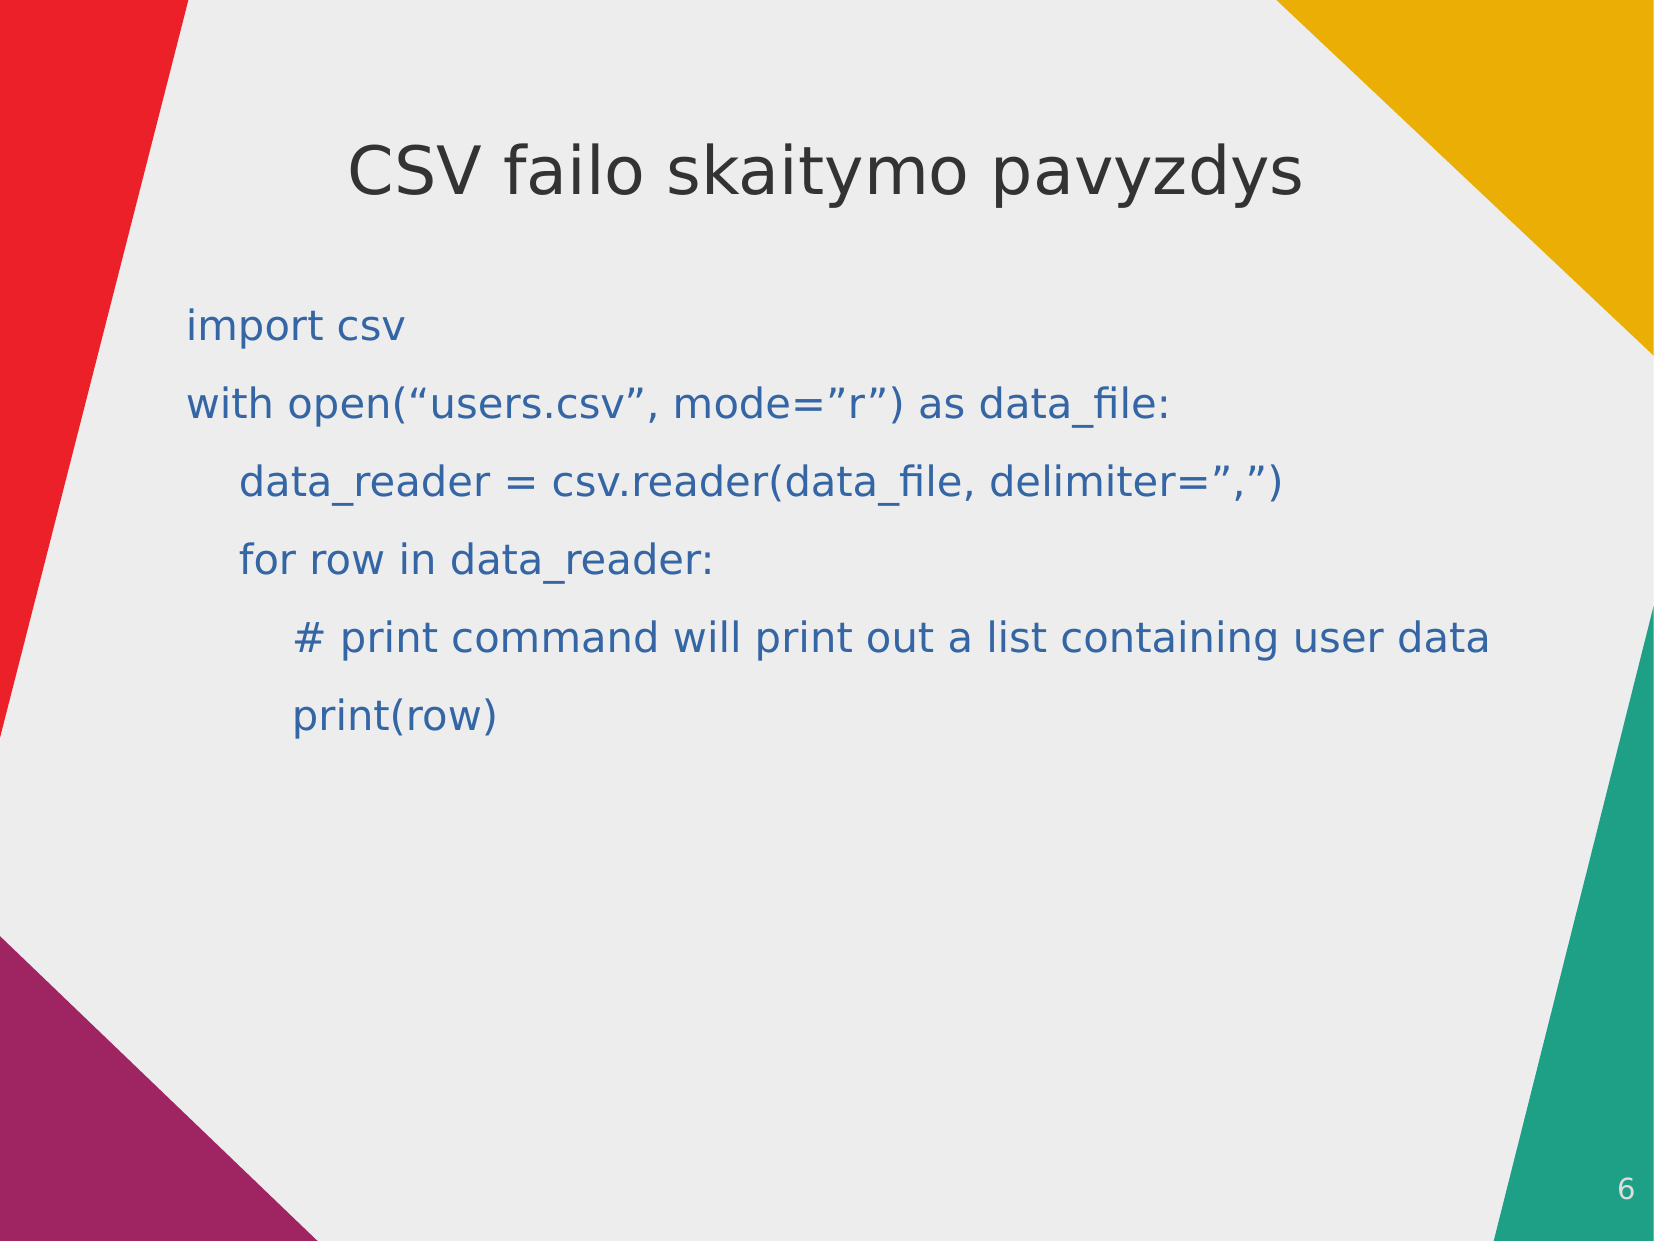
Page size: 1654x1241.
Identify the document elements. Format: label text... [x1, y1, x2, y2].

title CSV failo skaitymo pavyzdys [114, 73, 1539, 271]
list import csv with open(“users.csv”, mode=”r”) as data_file: data_reader = csv.reader(data_file, delimiter=”,”) for row in data_reader: # print command will print out a list containing user data print(row) [114, 302, 1539, 1033]
